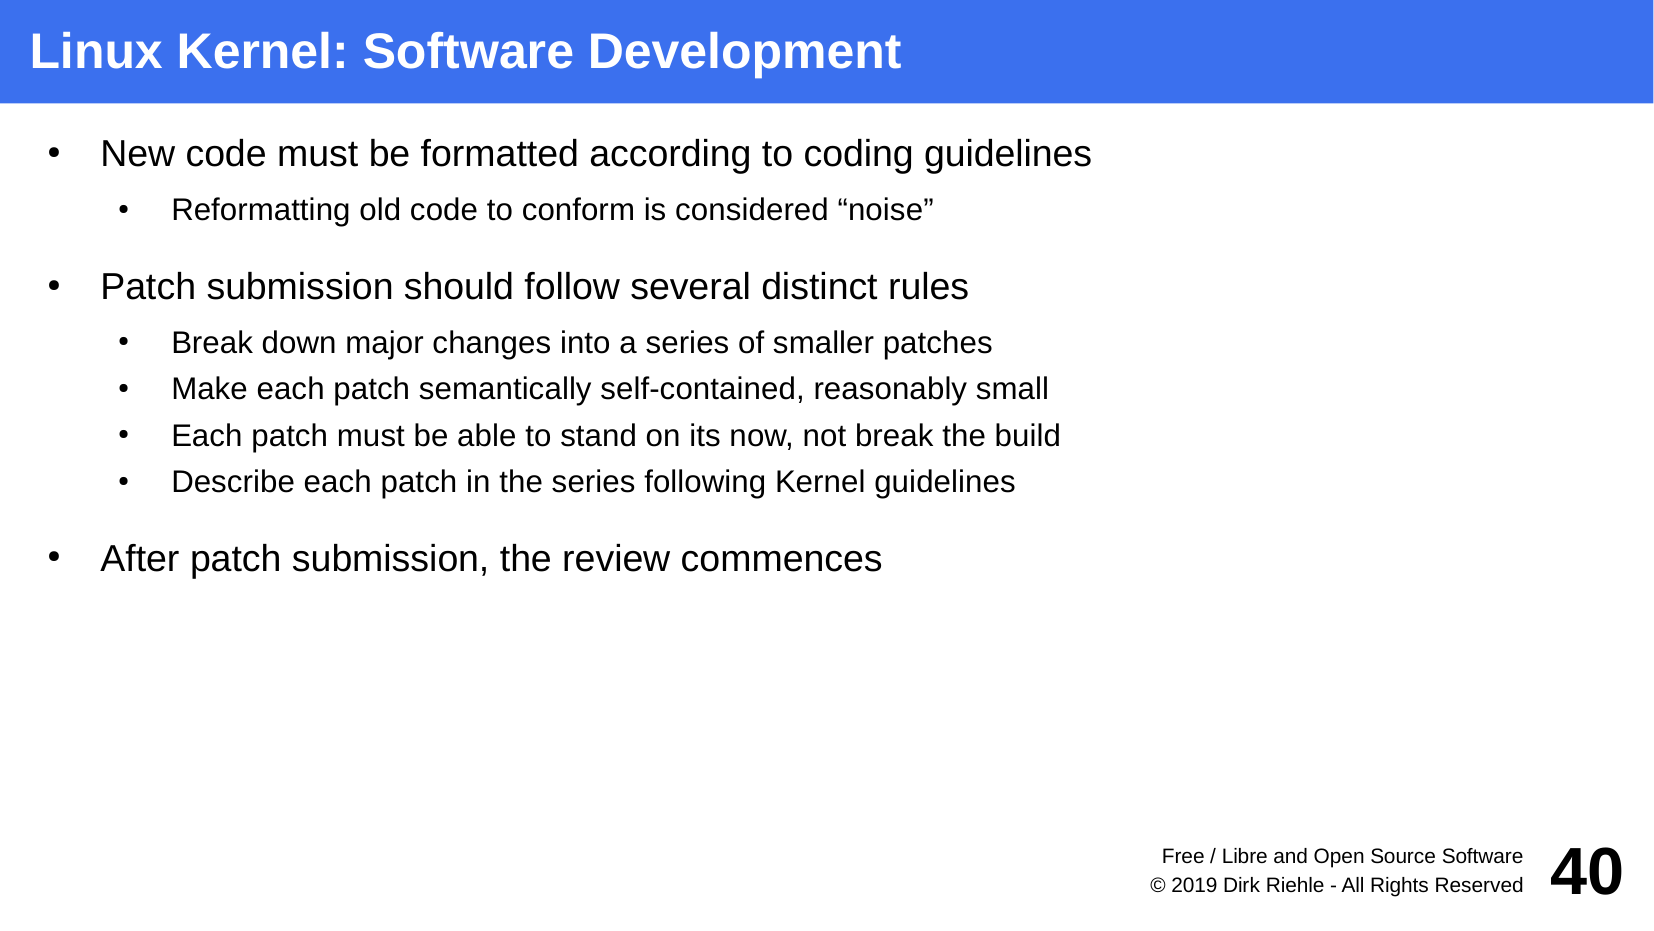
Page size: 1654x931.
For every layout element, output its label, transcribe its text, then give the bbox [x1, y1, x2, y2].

title Linux Kernel: Software Development [0, 0, 1654, 104]
list New code must be formatted according to coding guidelines Reformatting old code to conform is considered “noise” Patch submission should follow several distinct rules Break down major changes into a series of smaller patches Make each patch semantically self-contained, reasonably small Each patch must be able to stand on its now, not break the build Describe each patch in the series following Kernel guidelines After patch submission, the review commences [29, 132, 1625, 813]
